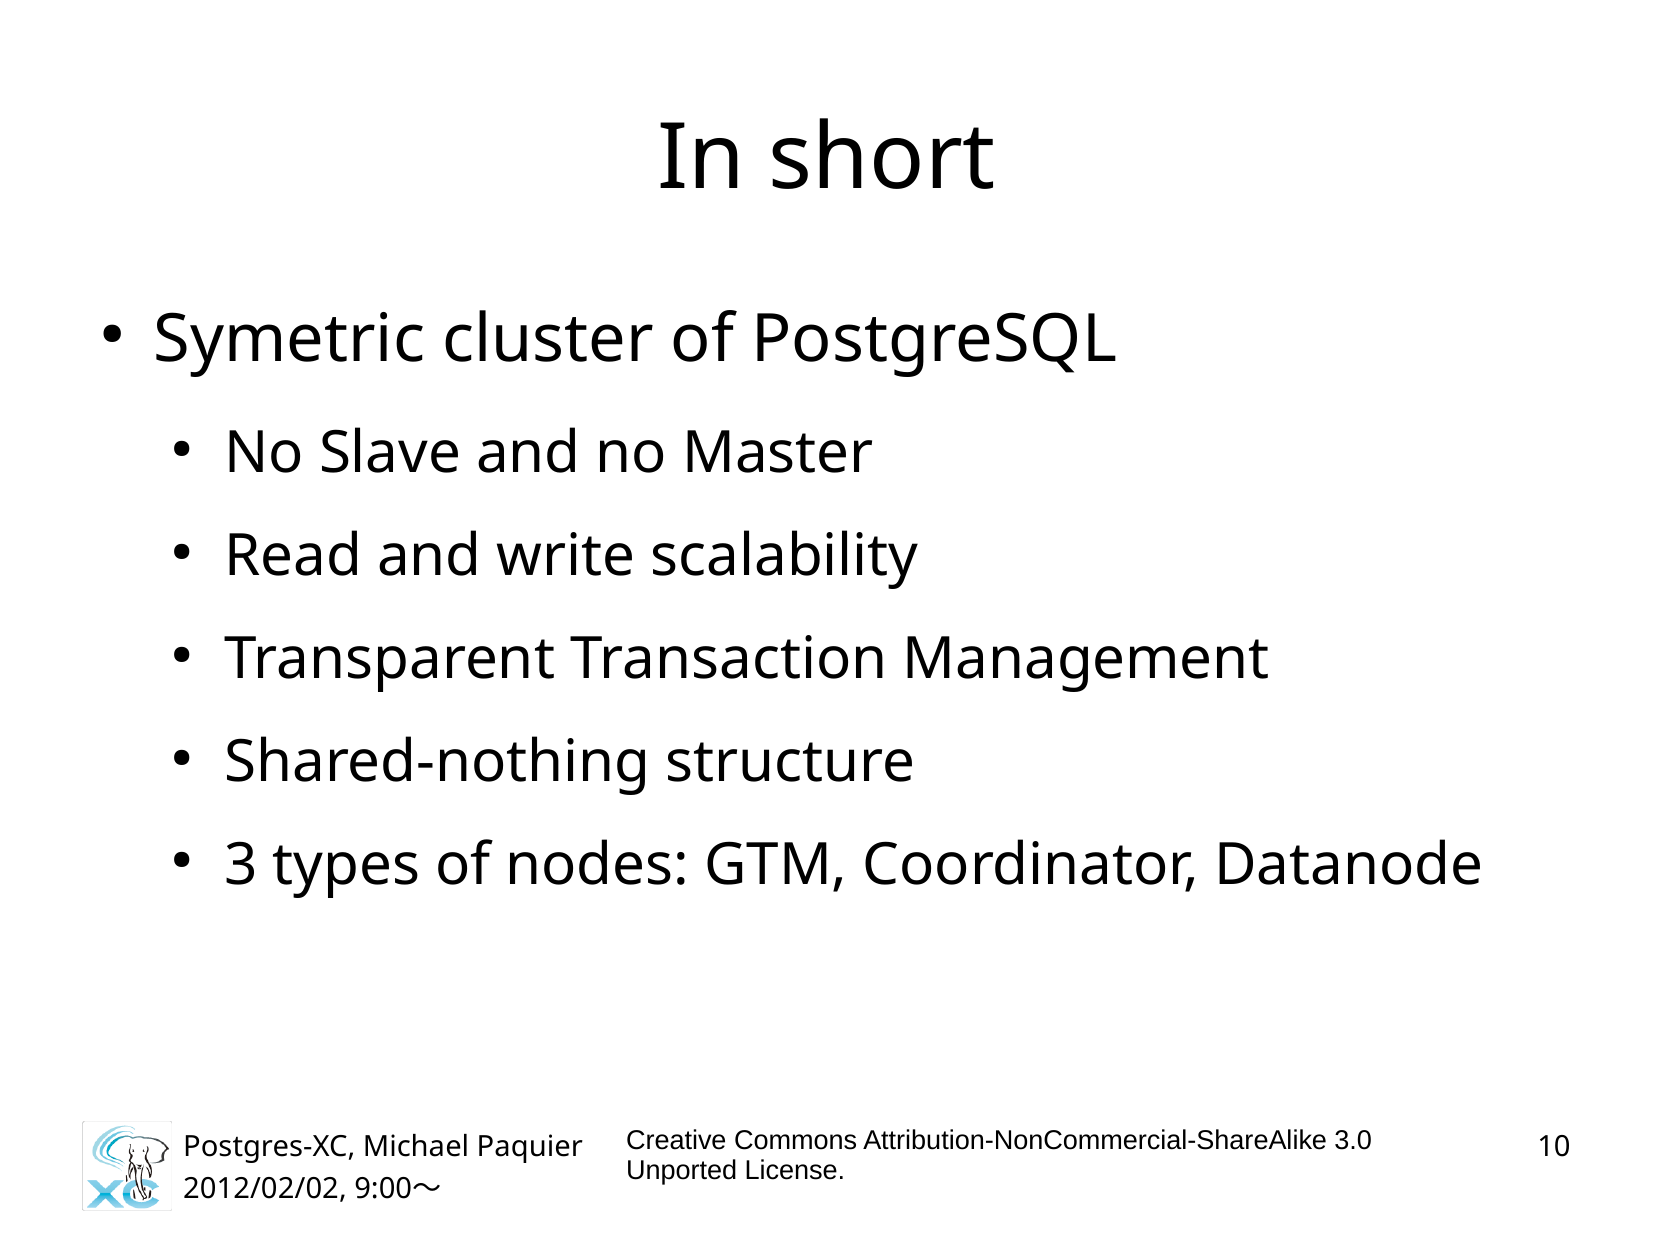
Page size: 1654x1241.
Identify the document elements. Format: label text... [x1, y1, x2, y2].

list Symetric cluster of PostgreSQL No Slave and no Master Read and write scalability Transparent Transaction Management Shared-nothing structure 3 types of nodes: GTM, Coordinator, Datanode [82, 290, 1571, 1109]
picture [82, 1121, 172, 1211]
title In short [82, 56, 1571, 250]
